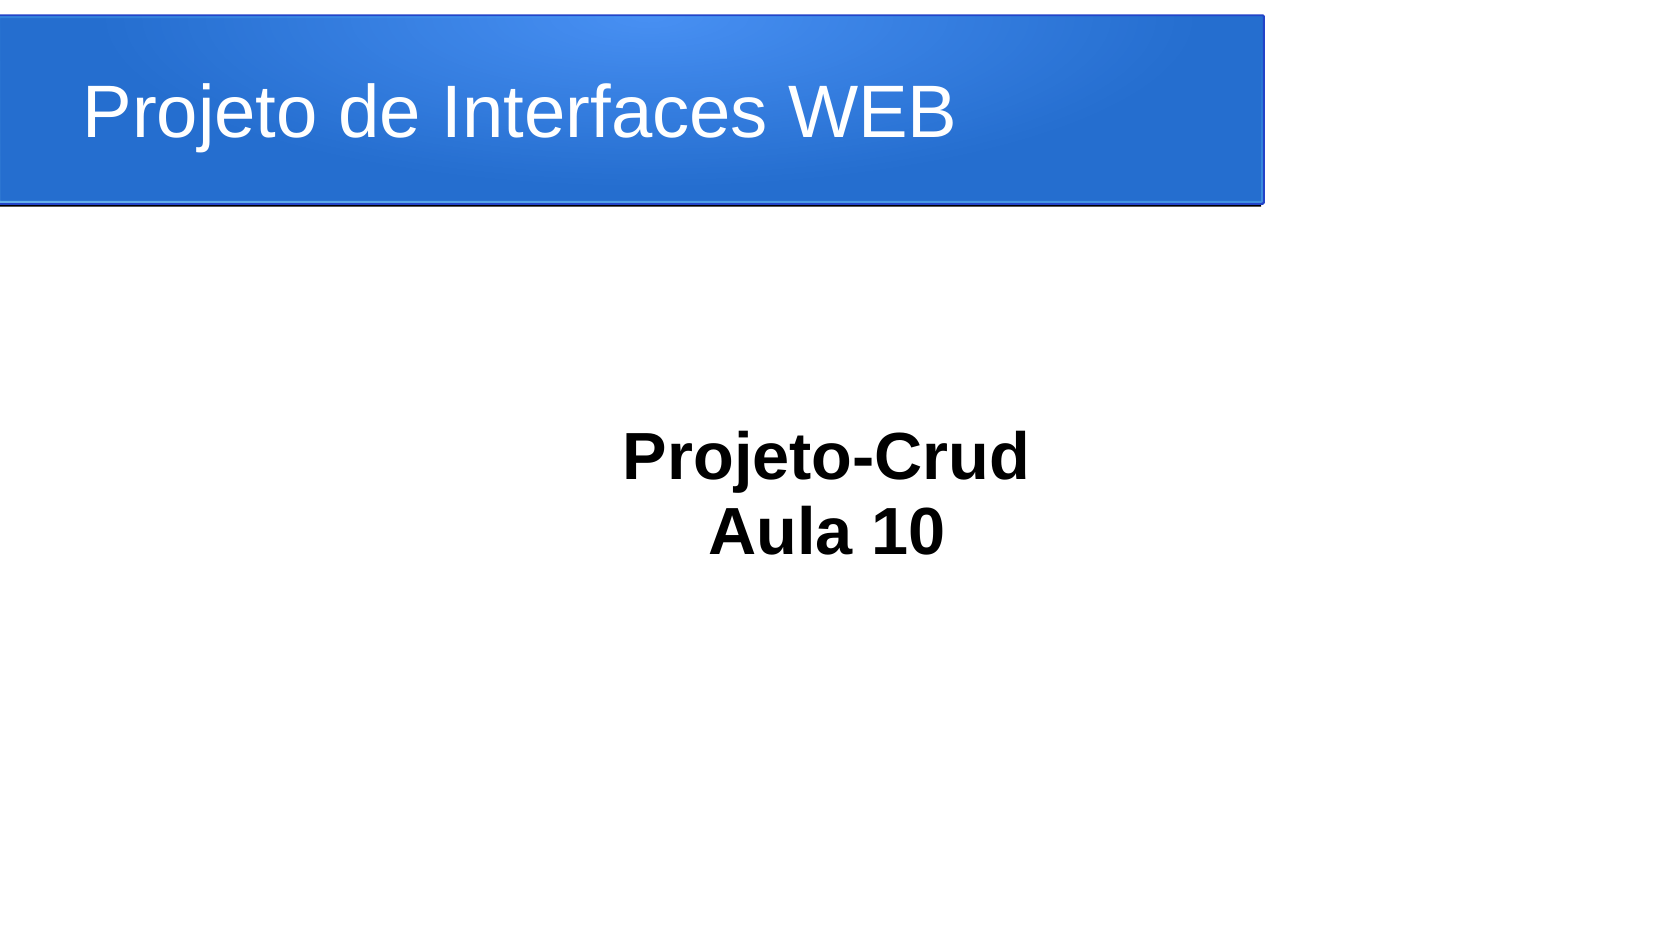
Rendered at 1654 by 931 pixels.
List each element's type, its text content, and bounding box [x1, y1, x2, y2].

subtitle Projeto-Crud Aula 10 [82, 224, 1571, 764]
title Projeto de Interfaces WEB [82, 35, 1235, 189]
